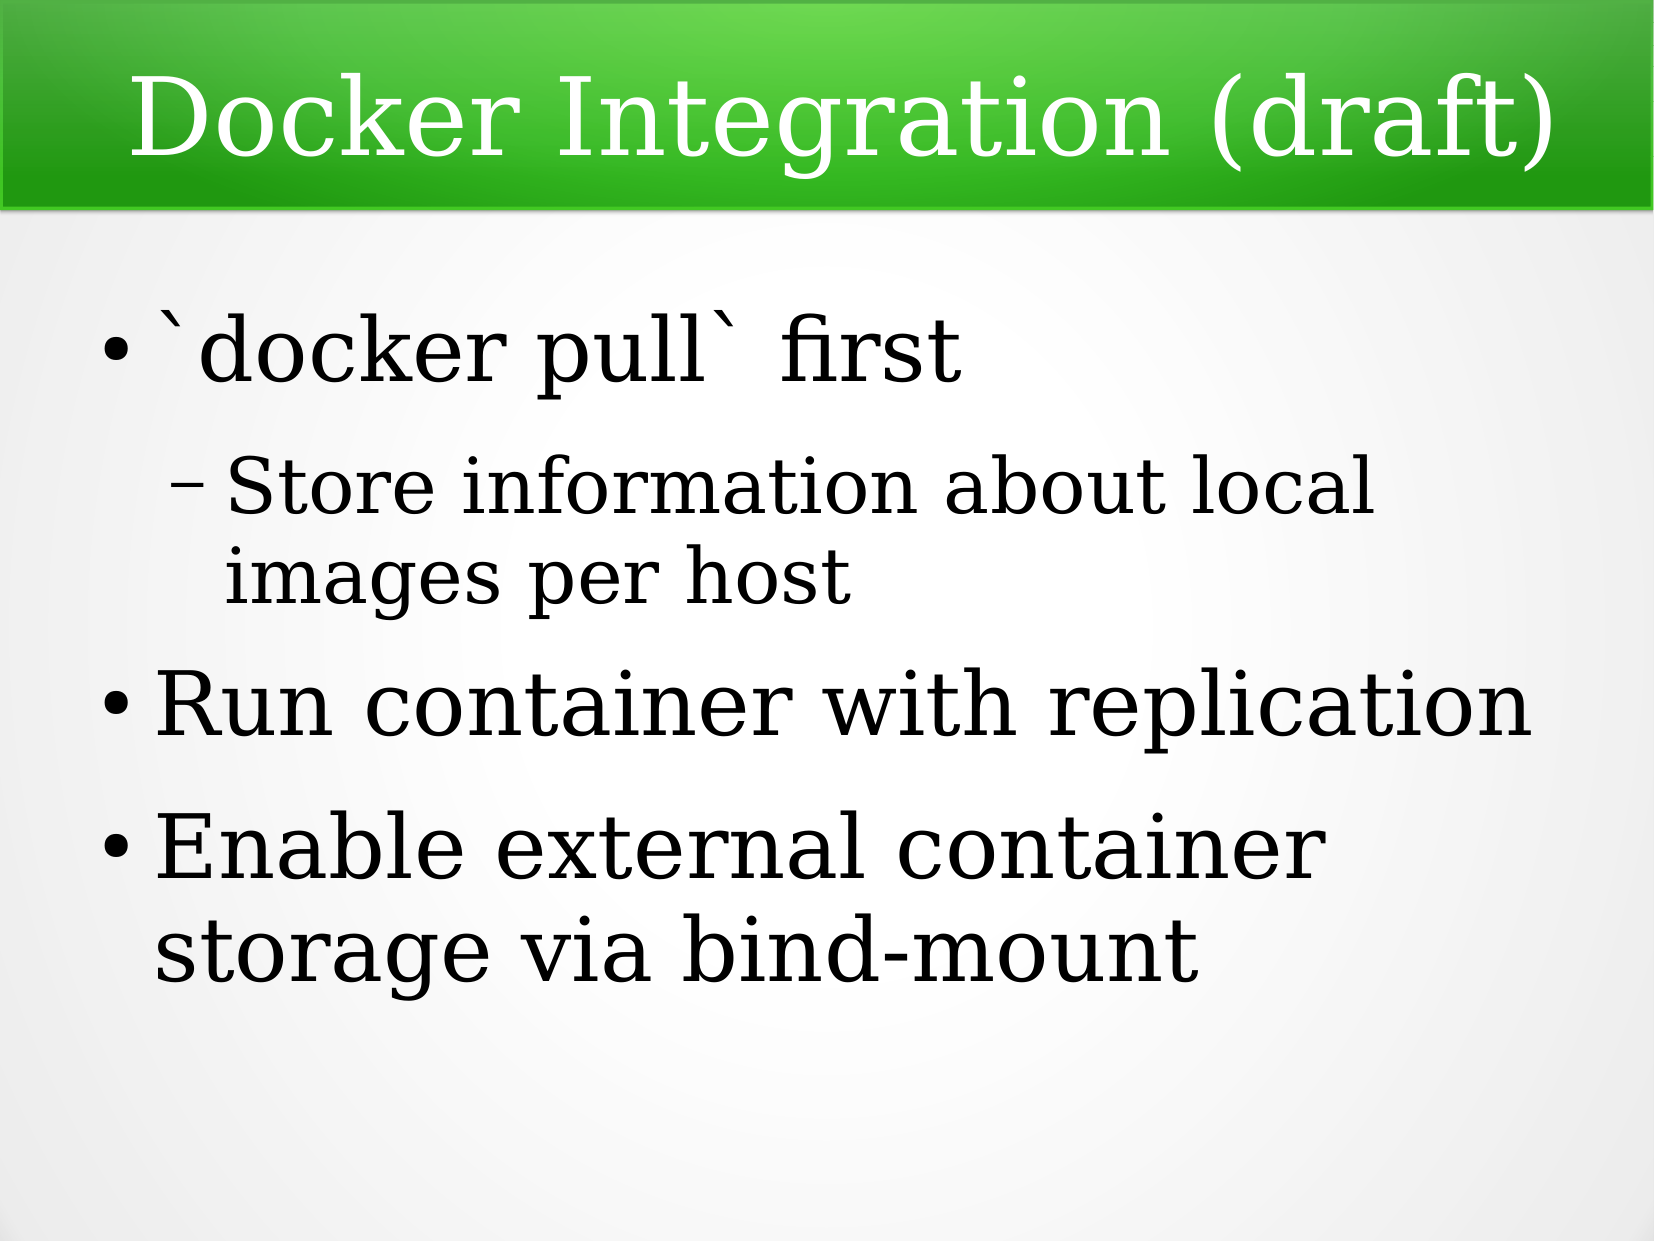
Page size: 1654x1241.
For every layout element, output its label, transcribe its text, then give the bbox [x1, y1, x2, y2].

title Docker Integration (draft) [82, 47, 1571, 189]
list `docker pull` first Store information about local images per host Run container with replication Enable external container storage via bind-mount [82, 299, 1571, 1231]
